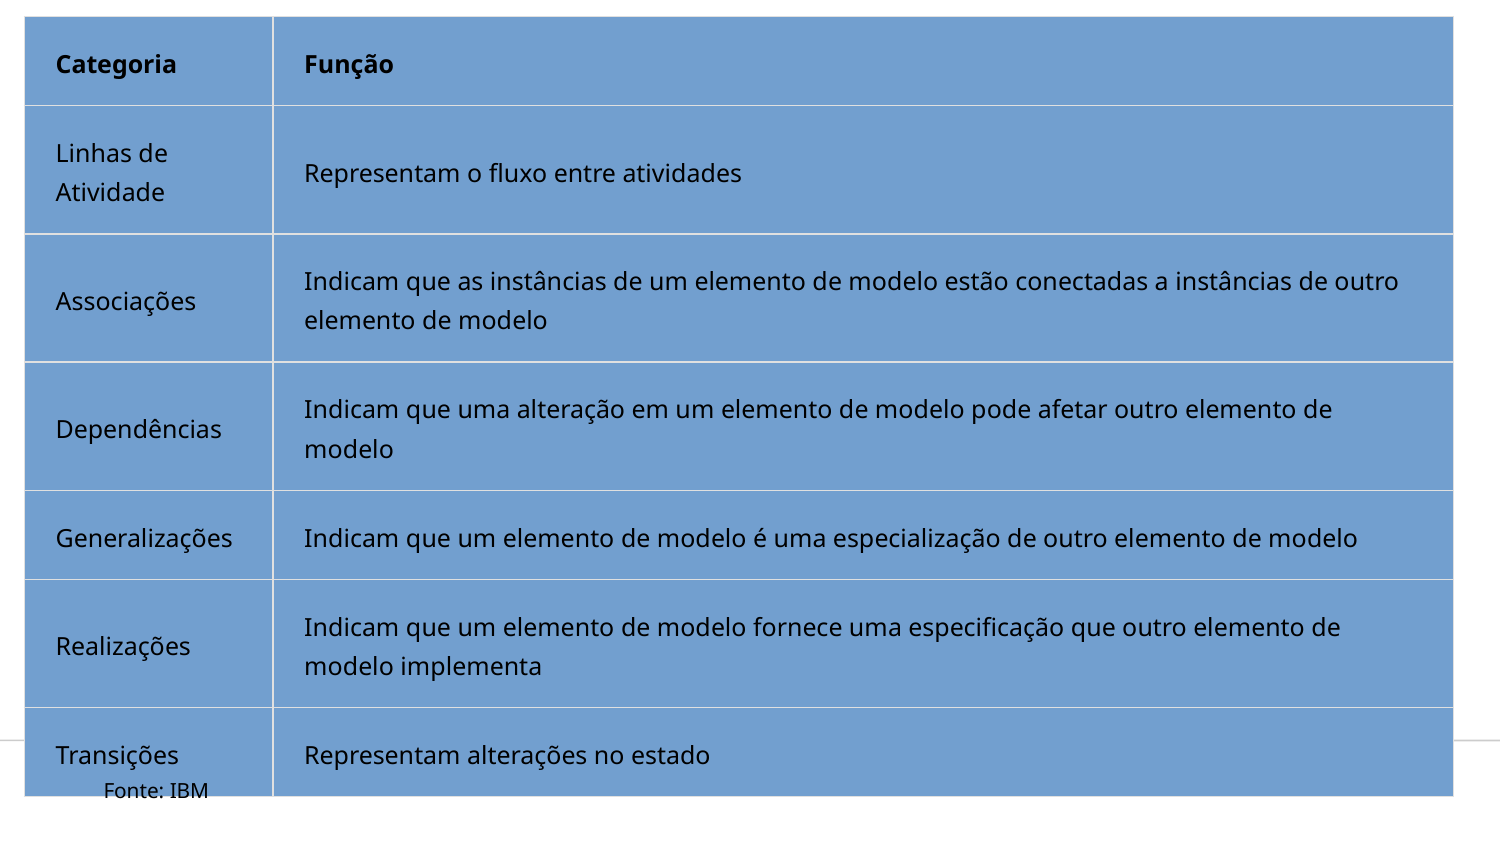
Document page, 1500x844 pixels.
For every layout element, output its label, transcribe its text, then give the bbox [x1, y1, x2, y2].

table_cell Representam alterações no estado [274, 708, 1453, 796]
table_header Função [274, 17, 1453, 105]
table_cell Transições [25, 708, 272, 796]
table_cell Indicam que um elemento de modelo é uma especialização de outro elemento de modelo [274, 491, 1453, 579]
table_cell Generalizações [25, 491, 272, 579]
table_cell Indicam que um elemento de modelo fornece uma especificação que outro elemento de modelo implementa [274, 580, 1453, 707]
table_cell Indicam que uma alteração em um elemento de modelo pode afetar outro elemento de modelo [274, 363, 1453, 490]
table_header Categoria [25, 17, 272, 105]
table_cell Associações [25, 235, 272, 361]
table_cell Indicam que as instâncias de um elemento de modelo estão conectadas a instâncias de outro elemento de modelo [274, 235, 1453, 361]
table_cell Representam o fluxo entre atividades [274, 106, 1453, 233]
table_cell Dependências [25, 363, 272, 490]
table_cell Linhas de Atividade [25, 106, 272, 233]
table_cell Realizações [25, 580, 272, 707]
text_box Fonte: IBM [88, 762, 532, 829]
